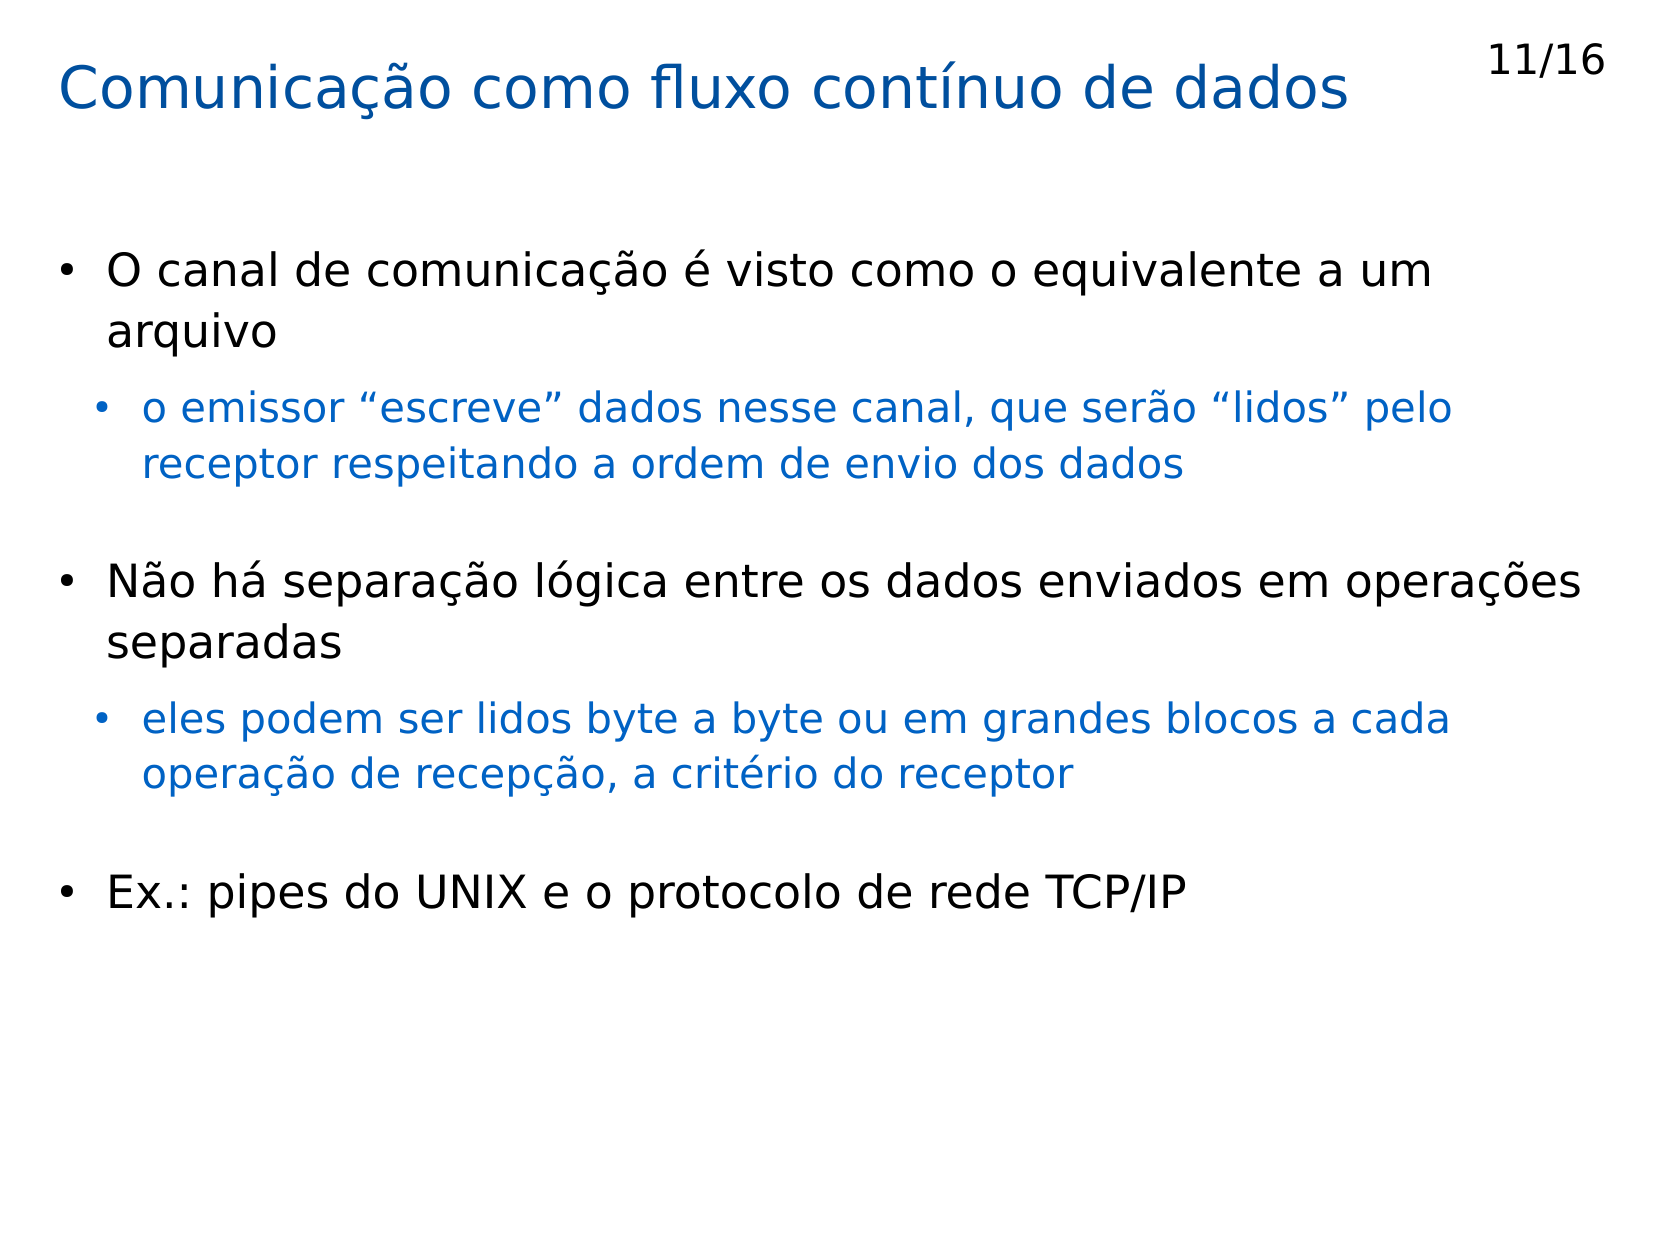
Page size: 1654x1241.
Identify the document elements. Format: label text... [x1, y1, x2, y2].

list O canal de comunicação é visto como o equivalente a um arquivo o emissor “escreve” dados nesse canal, que serão “lidos” pelo receptor respeitando a ordem de envio dos dados Não há separação lógica entre os dados enviados em operações separadas eles podem ser lidos byte a byte ou em grandes blocos a cada operação de recepção, a critério do receptor Ex.: pipes do UNIX e o protocolo de rede TCP/IP [59, 236, 1595, 1211]
title Comunicação como fluxo contínuo de dados [59, 29, 1625, 148]
